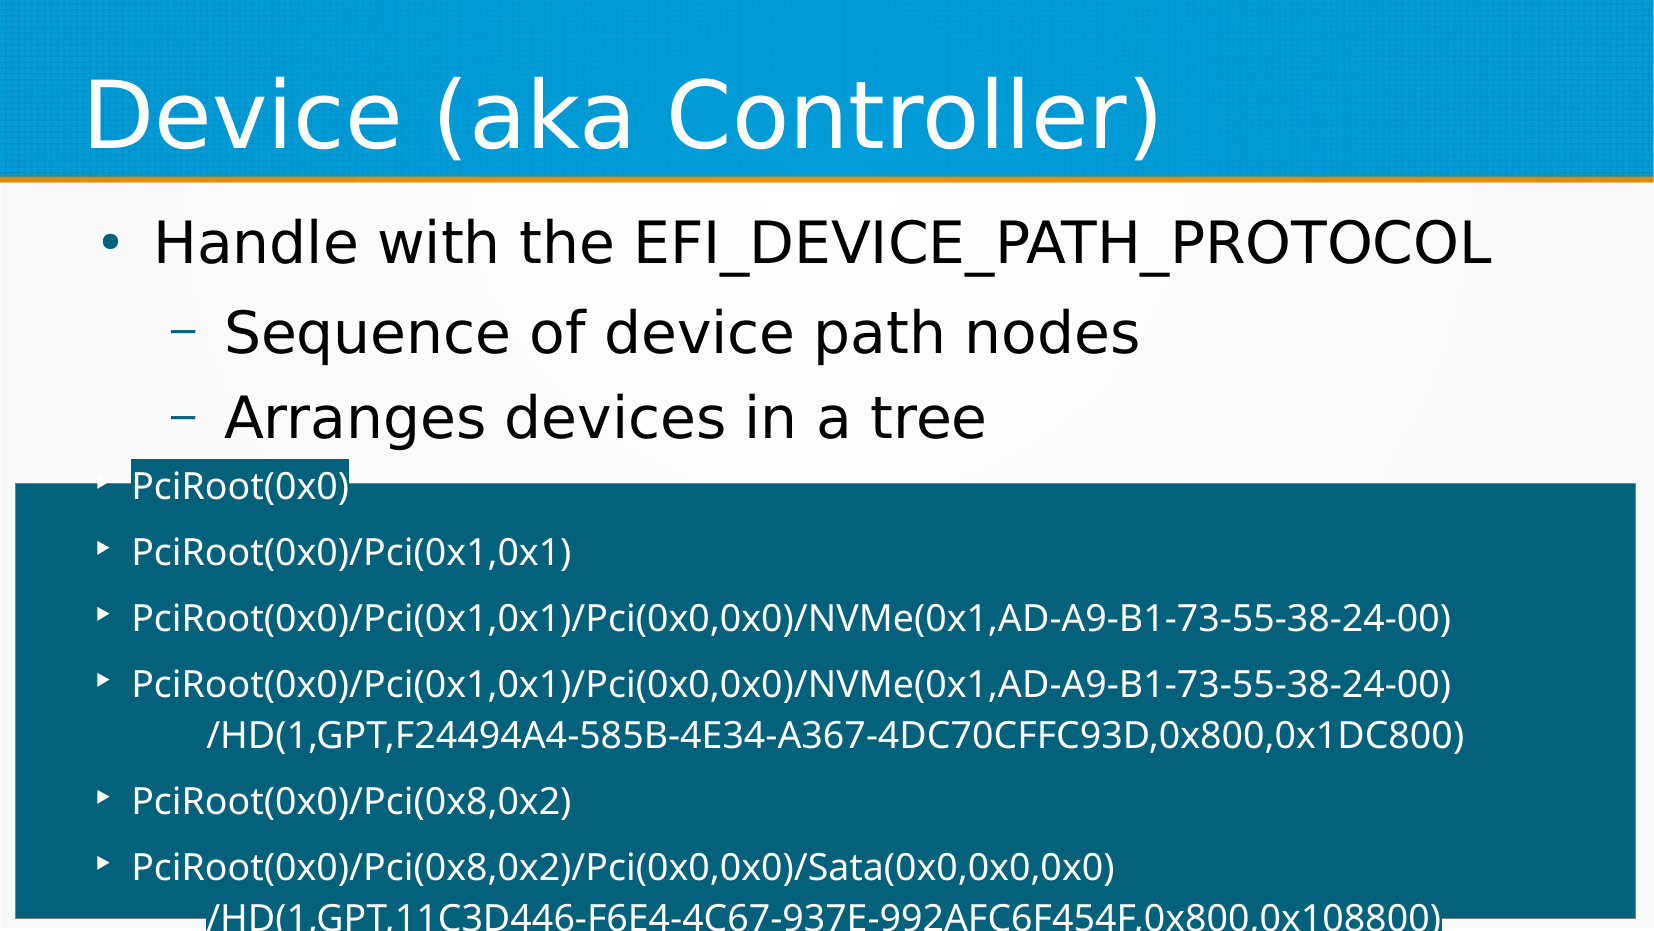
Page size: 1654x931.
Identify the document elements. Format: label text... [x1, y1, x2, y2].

list Handle with the EFI_DEVICE_PATH_PROTOCOL Sequence of device path nodes Arranges devices in a tree [82, 210, 1563, 483]
picture [0, 175, 1654, 931]
text_box PciRoot(0x0) PciRoot(0x0)/Pci(0x1,0x1) PciRoot(0x0)/Pci(0x1,0x1)/Pci(0x0,0x0)/NVMe(0x1,AD-A9-B1-73-55-38-24-00) PciRoot(0x0)/Pci(0x1,0x1)/Pci(0x0,0x0)/NVMe(0x1,AD-A9-B1-73-55-38-24-00) /HD(1,GPT,F24494A4-585B-4E34-A367-4DC70CFFC93D,0x800,0x1DC800) PciRoot(0x0)/Pci(0x8,0x2) PciRoot(0x0)/Pci(0x8,0x2)/Pci(0x0,0x0)/Sata(0x0,0x0,0x0) /HD(1,GPT,11C3D446-F6E4-4C67-937E-992AFC6F454F,0x800,0x108800) [15, 483, 1636, 919]
title Device (aka Controller) [82, 14, 1571, 171]
